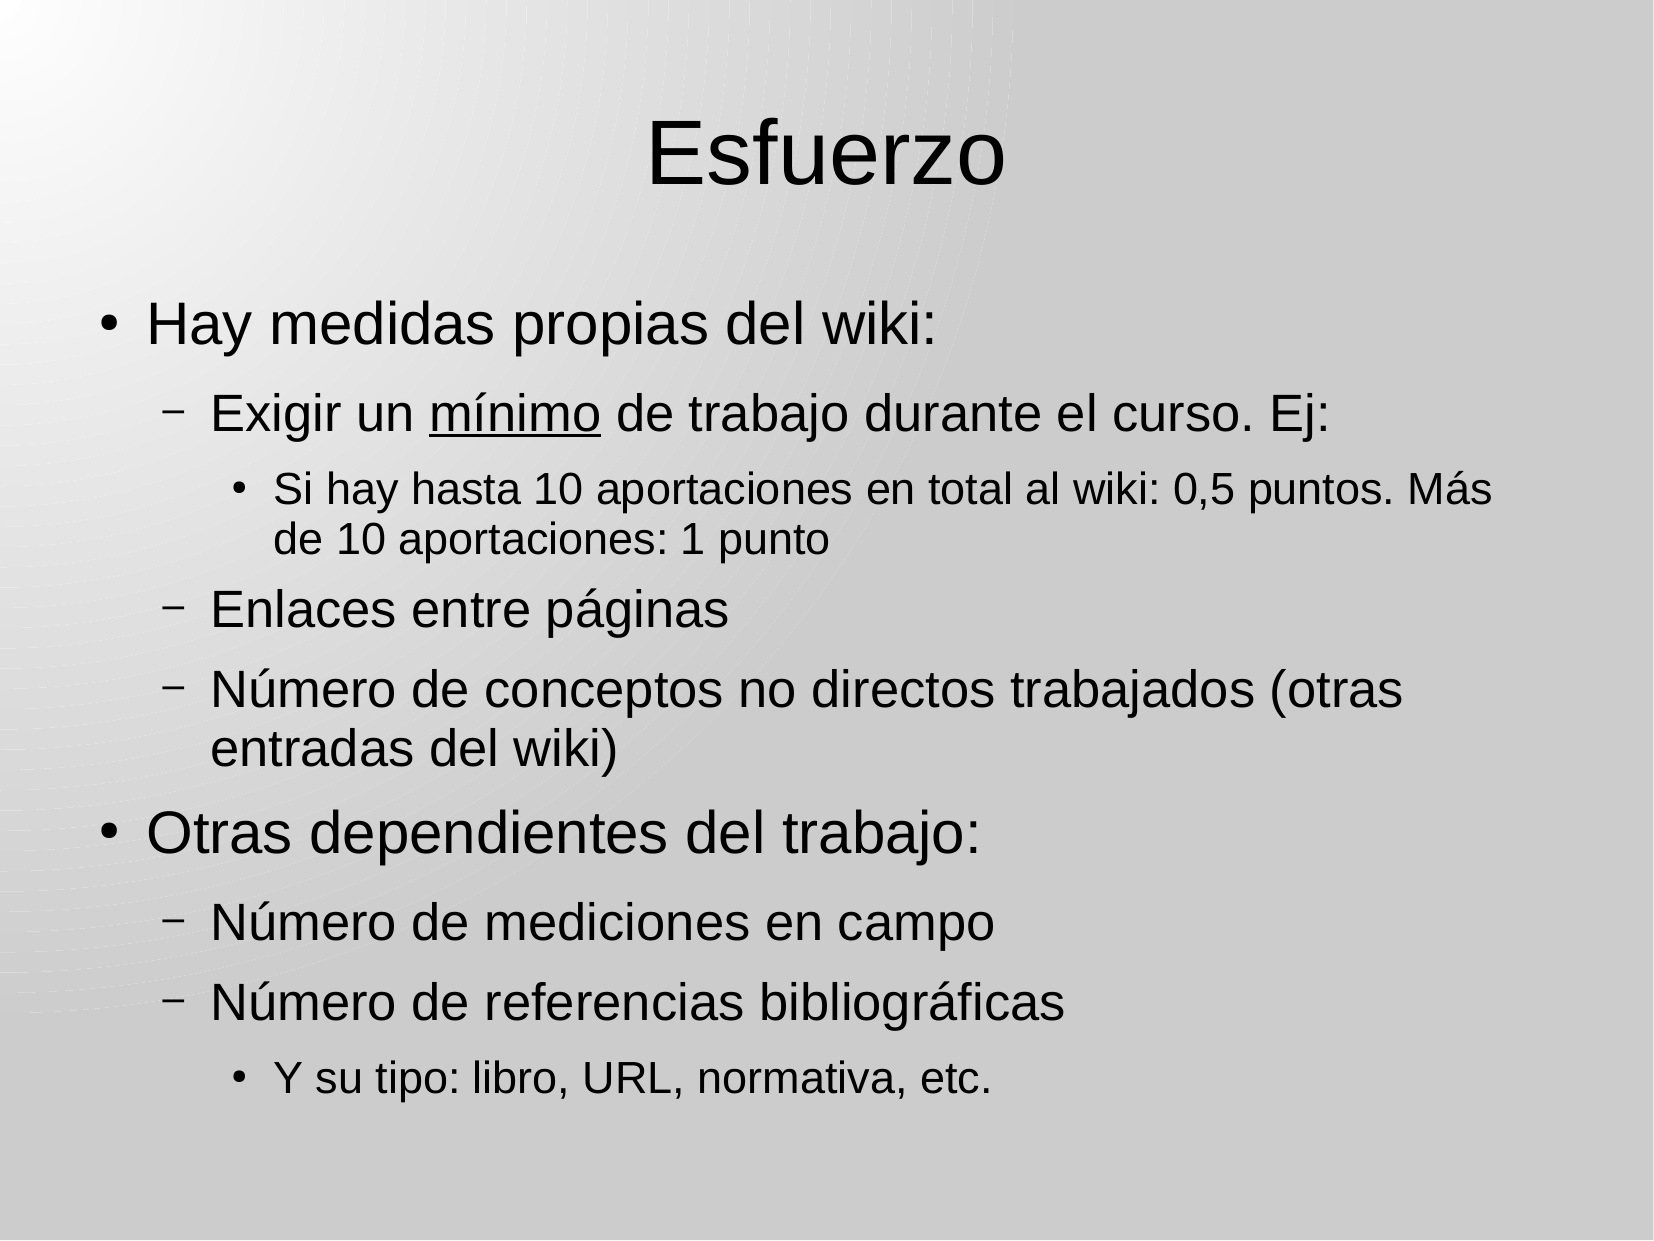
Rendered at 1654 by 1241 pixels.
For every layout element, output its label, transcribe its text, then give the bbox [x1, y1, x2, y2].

list Hay medidas propias del wiki: Exigir un mínimo de trabajo durante el curso. Ej: Si hay hasta 10 aportaciones en total al wiki: 0,5 puntos. Más de 10 aportaciones: 1 punto Enlaces entre páginas Número de conceptos no directos trabajados (otras entradas del wiki) Otras dependientes del trabajo: Número de mediciones en campo Número de referencias bibliográficas Y su tipo: libro, URL, normativa, etc. [82, 290, 1538, 1109]
title Esfuerzo [82, 49, 1571, 257]
